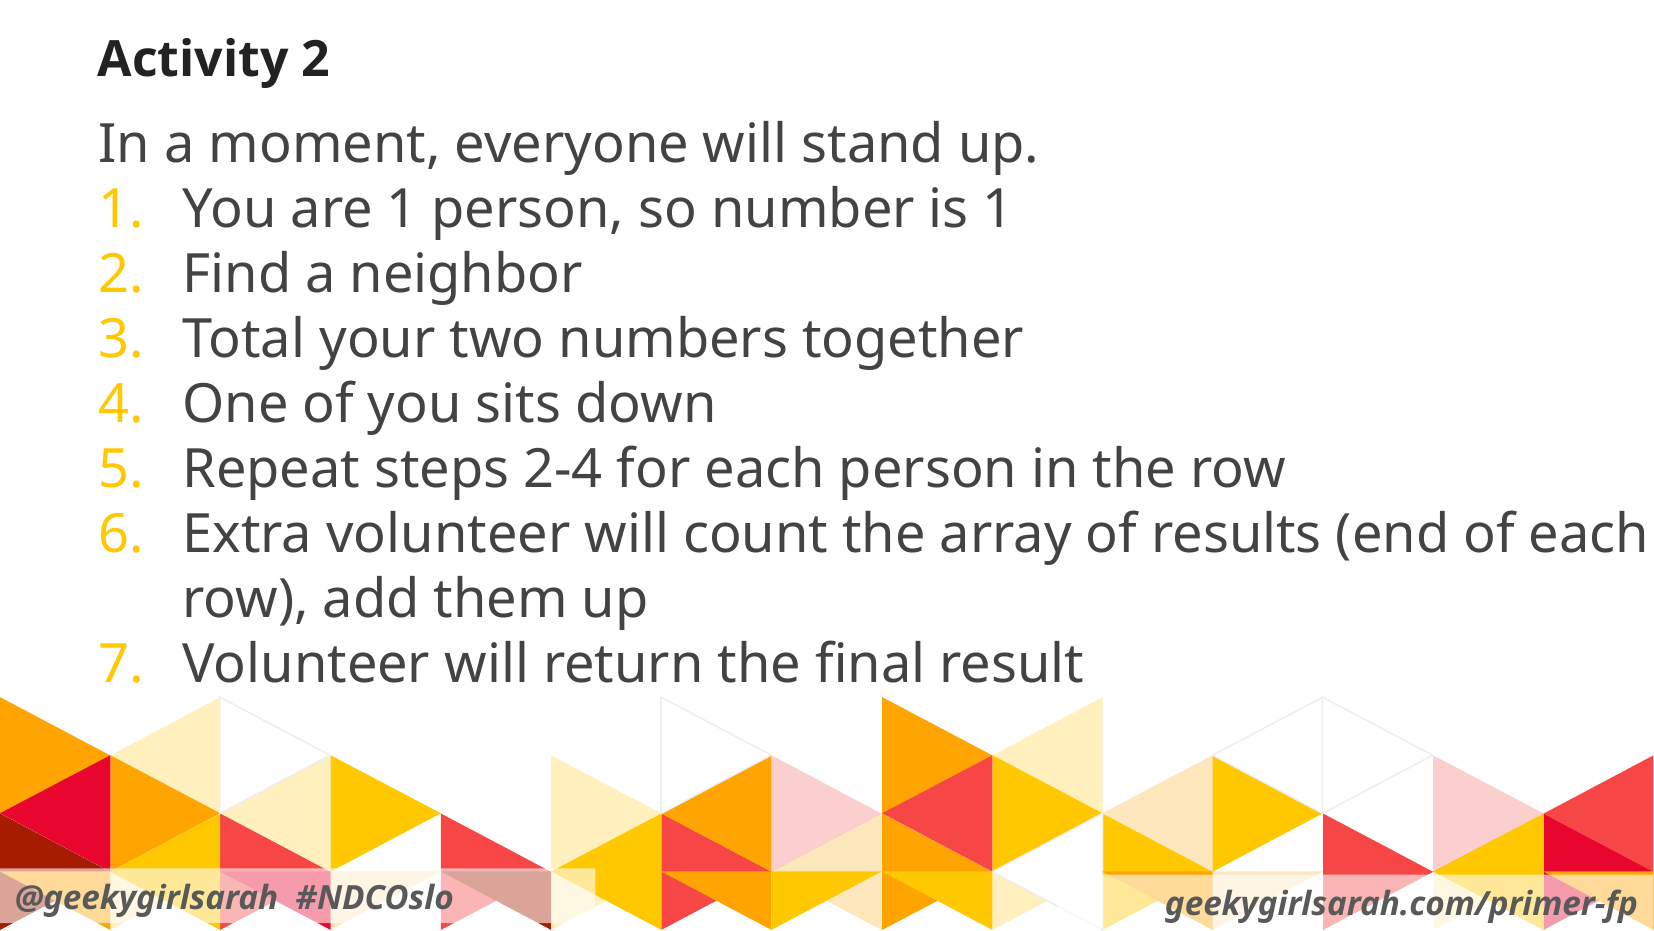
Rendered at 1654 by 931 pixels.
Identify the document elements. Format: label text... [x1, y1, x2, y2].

list In a moment, everyone will stand up. You are 1 person, so number is 1 Find a neighbor Total your two numbers together One of you sits down Repeat steps 2-4 for each person in the row Extra volunteer will count the array of results (end of each row), add them up Volunteer will return the final result [82, 93, 1654, 633]
title Activity 2 [82, 36, 1571, 93]
